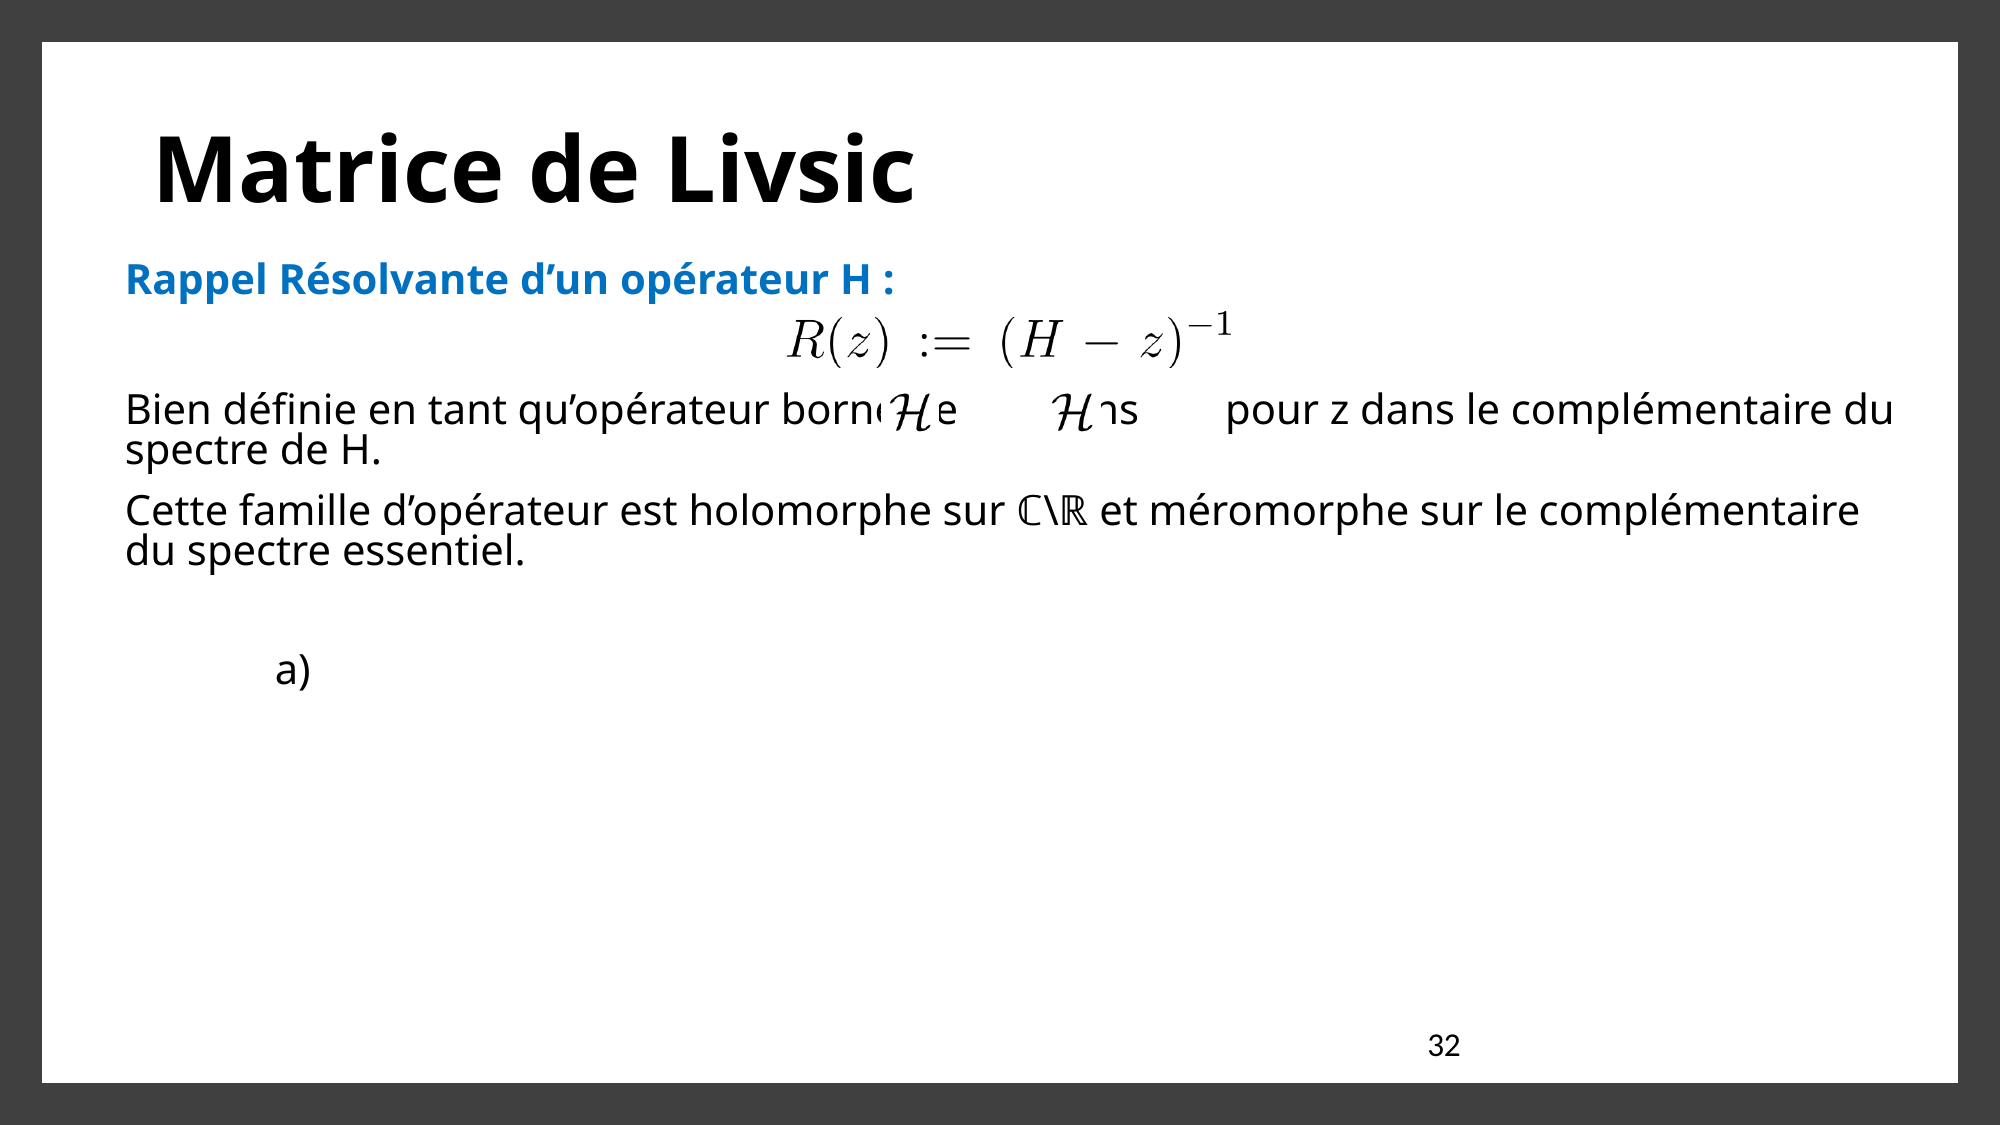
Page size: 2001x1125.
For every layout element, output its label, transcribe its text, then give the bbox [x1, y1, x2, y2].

list Rappel Résolvante d’un opérateur H : Bien définie en tant qu’opérateur borné de dans pour z dans le complémentaire du spectre de H. Cette famille d’opérateur est holomorphe sur ℂ\ℝ et méromorphe sur le complémentaire du spectre essentiel. [109, 255, 1920, 1047]
picture [881, 381, 939, 438]
text_box [0, 0, 2000, 1125]
picture [1043, 381, 1101, 438]
title Matrice de Livsic [137, 64, 1863, 255]
picture [784, 310, 1232, 368]
